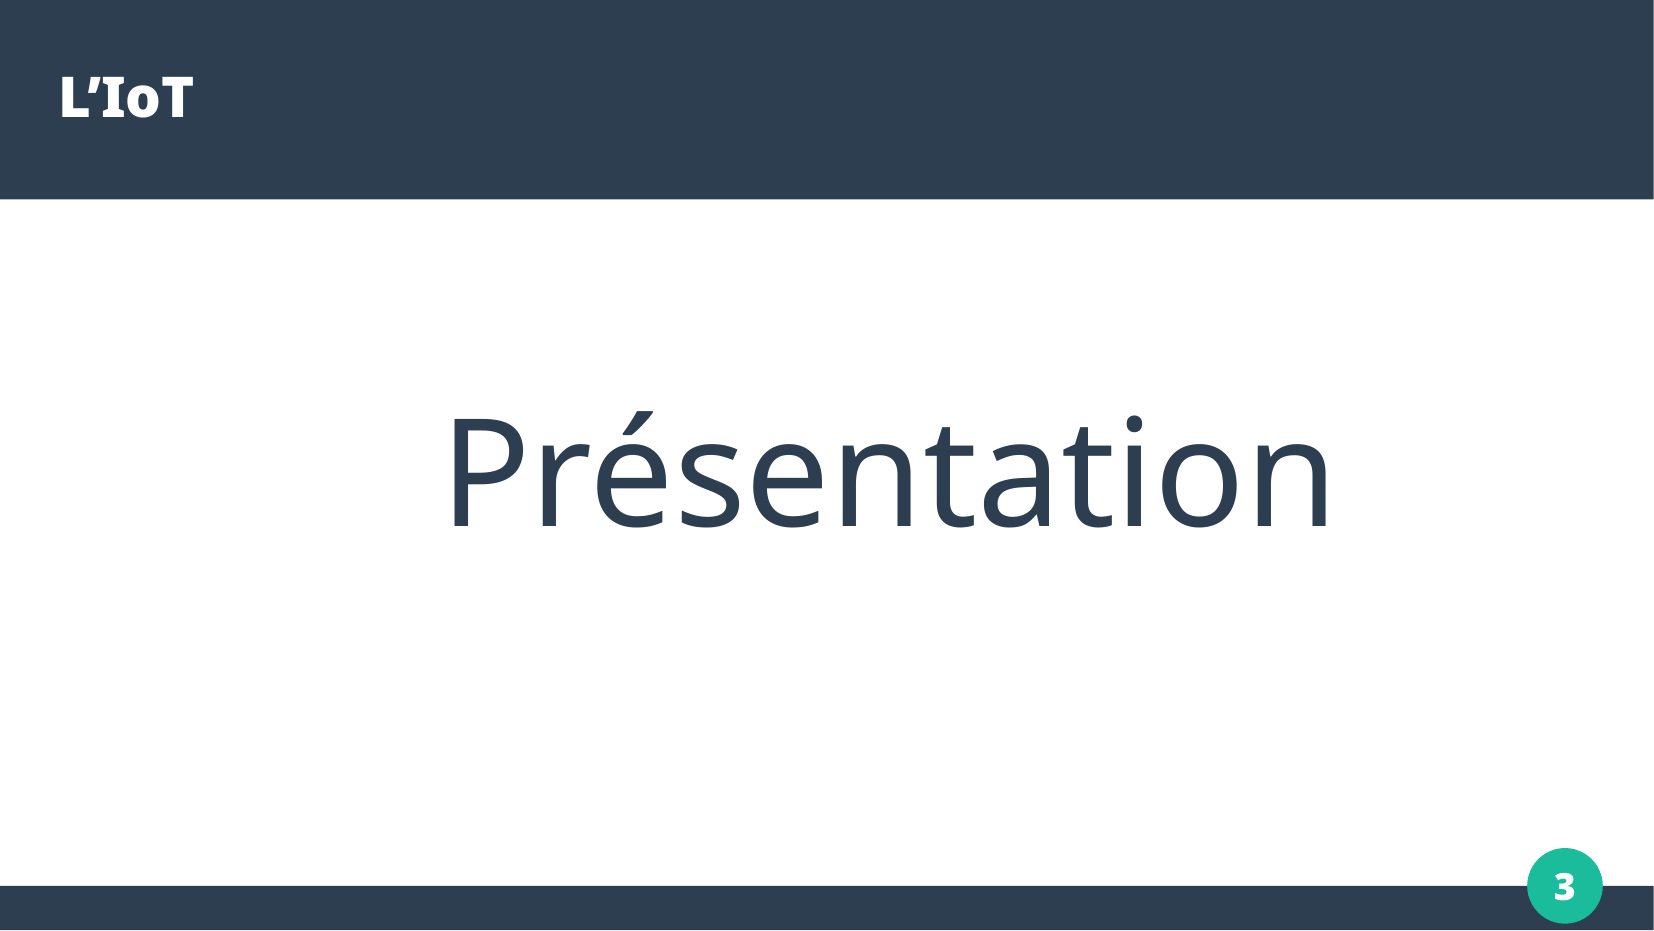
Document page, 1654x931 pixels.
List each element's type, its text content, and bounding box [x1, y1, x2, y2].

text_box Présentation [425, 366, 1257, 570]
title L’IoT [59, 37, 1595, 155]
